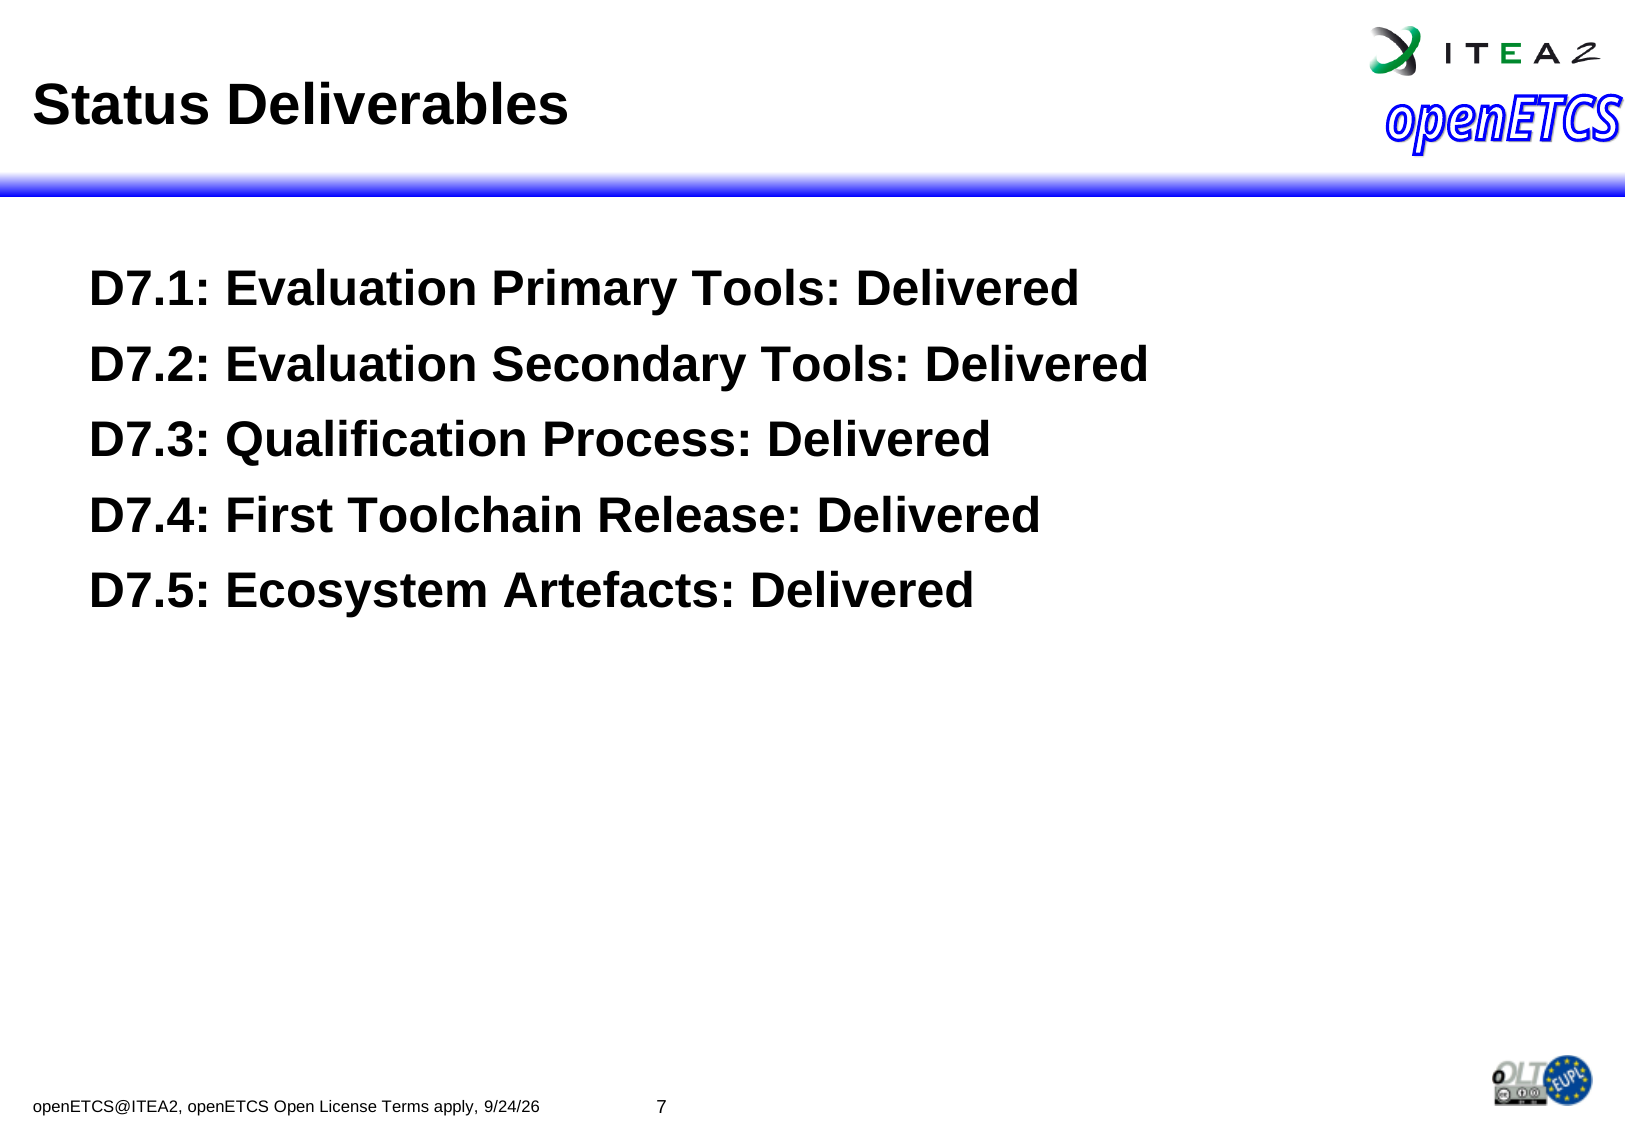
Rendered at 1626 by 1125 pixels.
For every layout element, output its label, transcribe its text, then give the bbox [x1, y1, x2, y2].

list D7.1: Evaluation Primary Tools: Delivered D7.2: Evaluation Secondary Tools: Delivered D7.3: Qualification Process: Delivered D7.4: First Toolchain Release: Delivered D7.5: Ecosystem Artefacts: Delivered [32, 255, 1593, 908]
picture [1492, 1055, 1593, 1106]
title Status Deliverables [32, 66, 1356, 173]
picture [1348, 26, 1626, 76]
